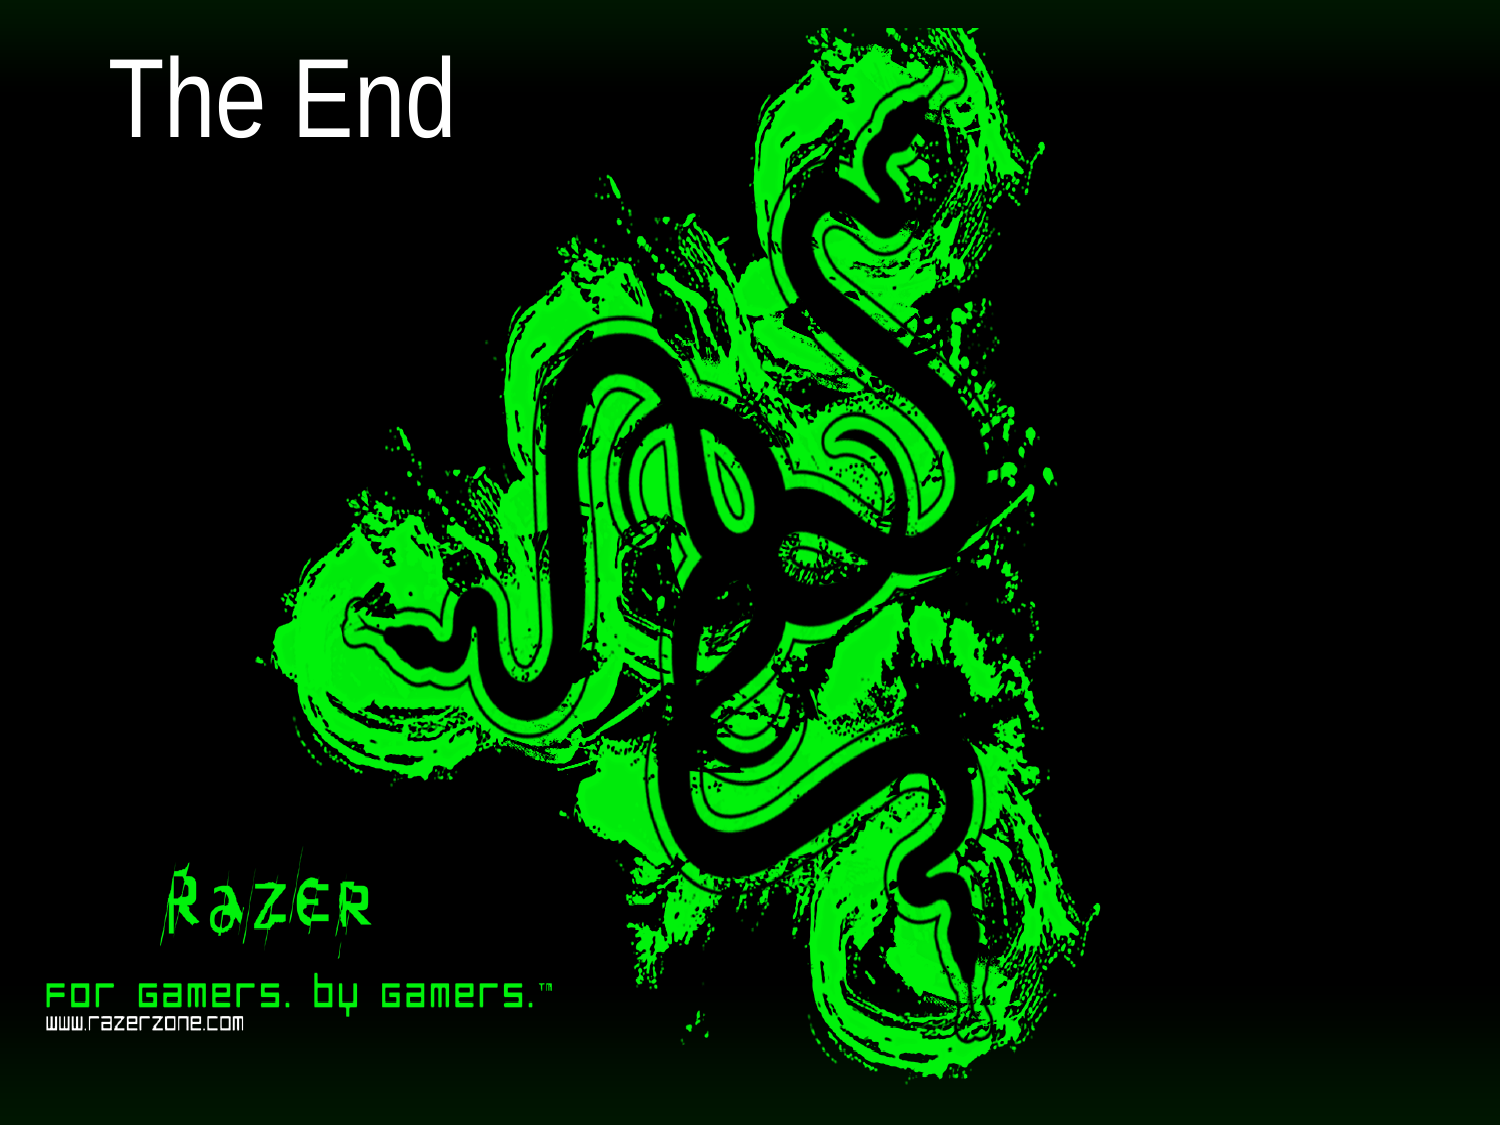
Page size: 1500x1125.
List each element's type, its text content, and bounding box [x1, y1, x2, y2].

text_box The End [64, 17, 501, 168]
picture [0, 0, 1500, 1125]
